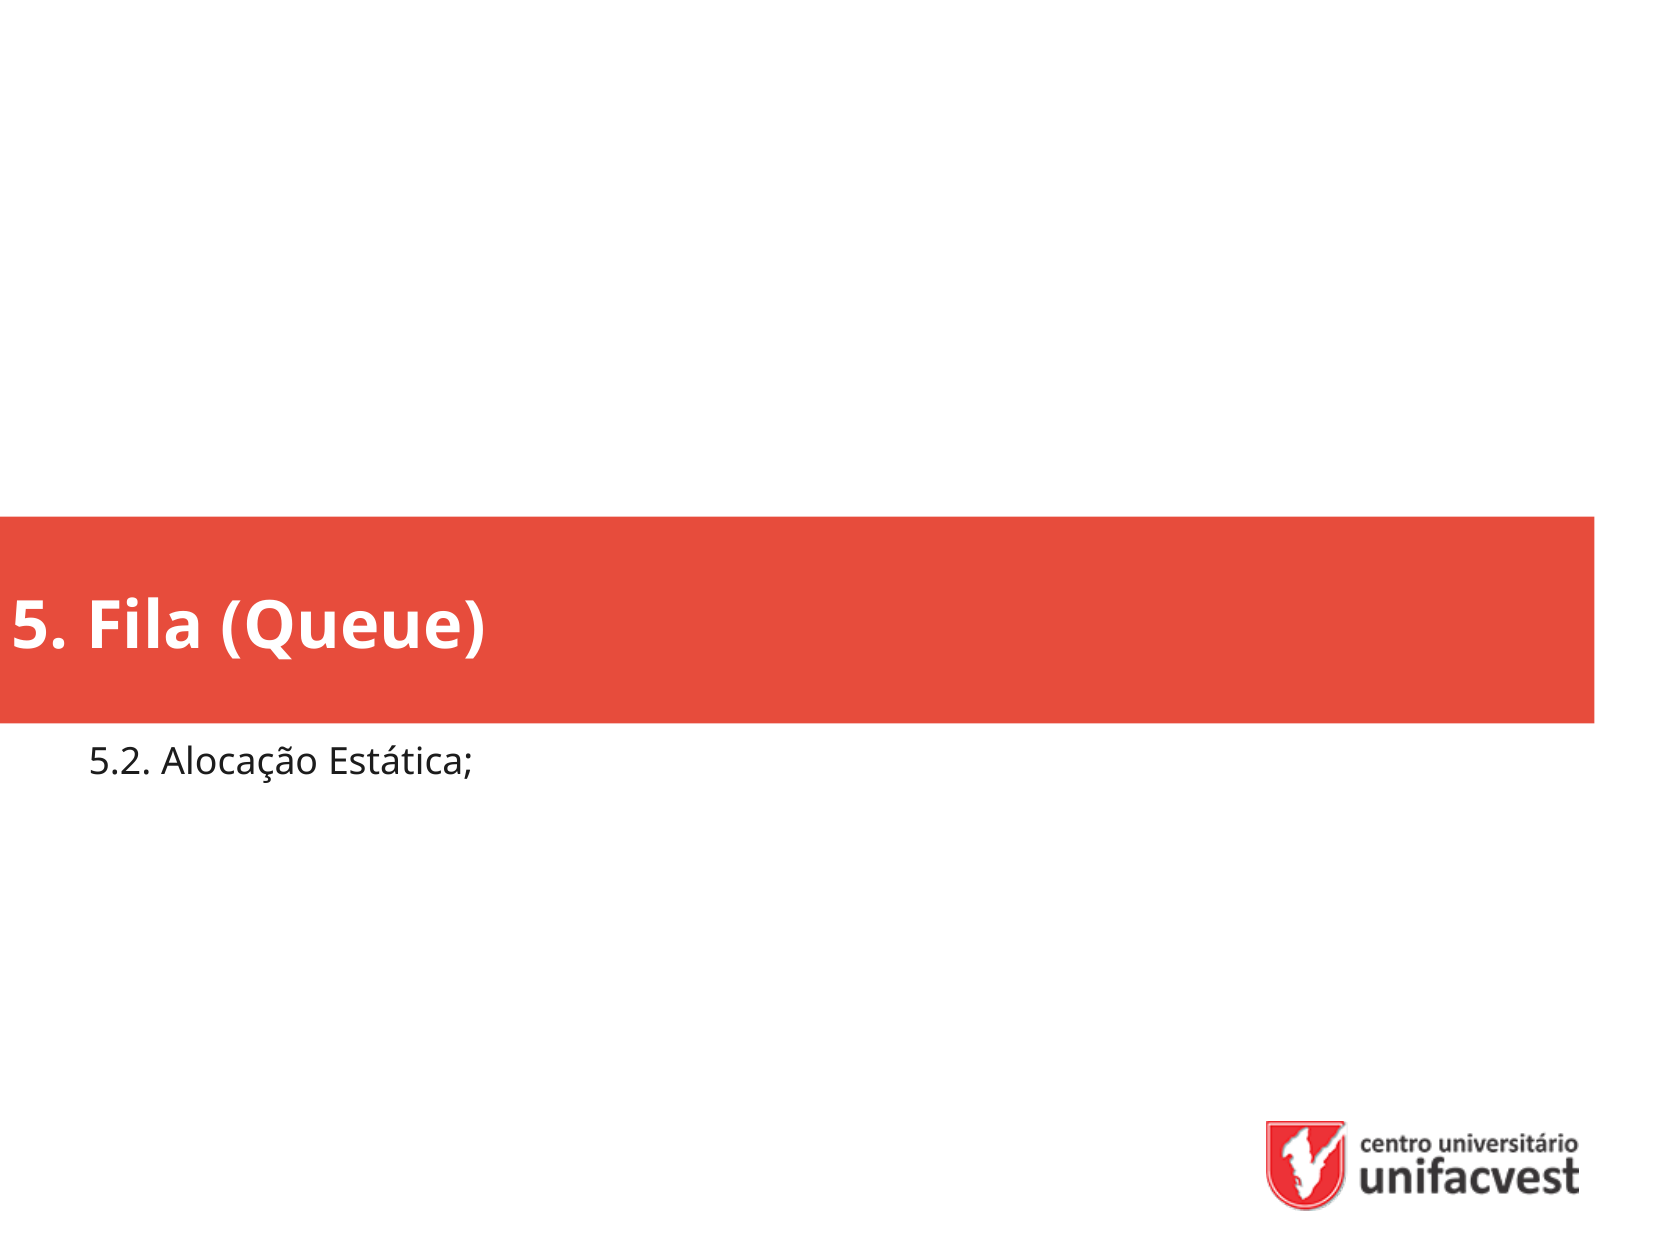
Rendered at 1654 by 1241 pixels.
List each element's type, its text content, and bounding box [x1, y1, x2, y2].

title 5. Fila (Queue) [11, 513, 1607, 663]
picture [1266, 1121, 1579, 1211]
text_box [1238, 1120, 1654, 1212]
subtitle 5.2. Alocação Estática; [88, 735, 1595, 1097]
